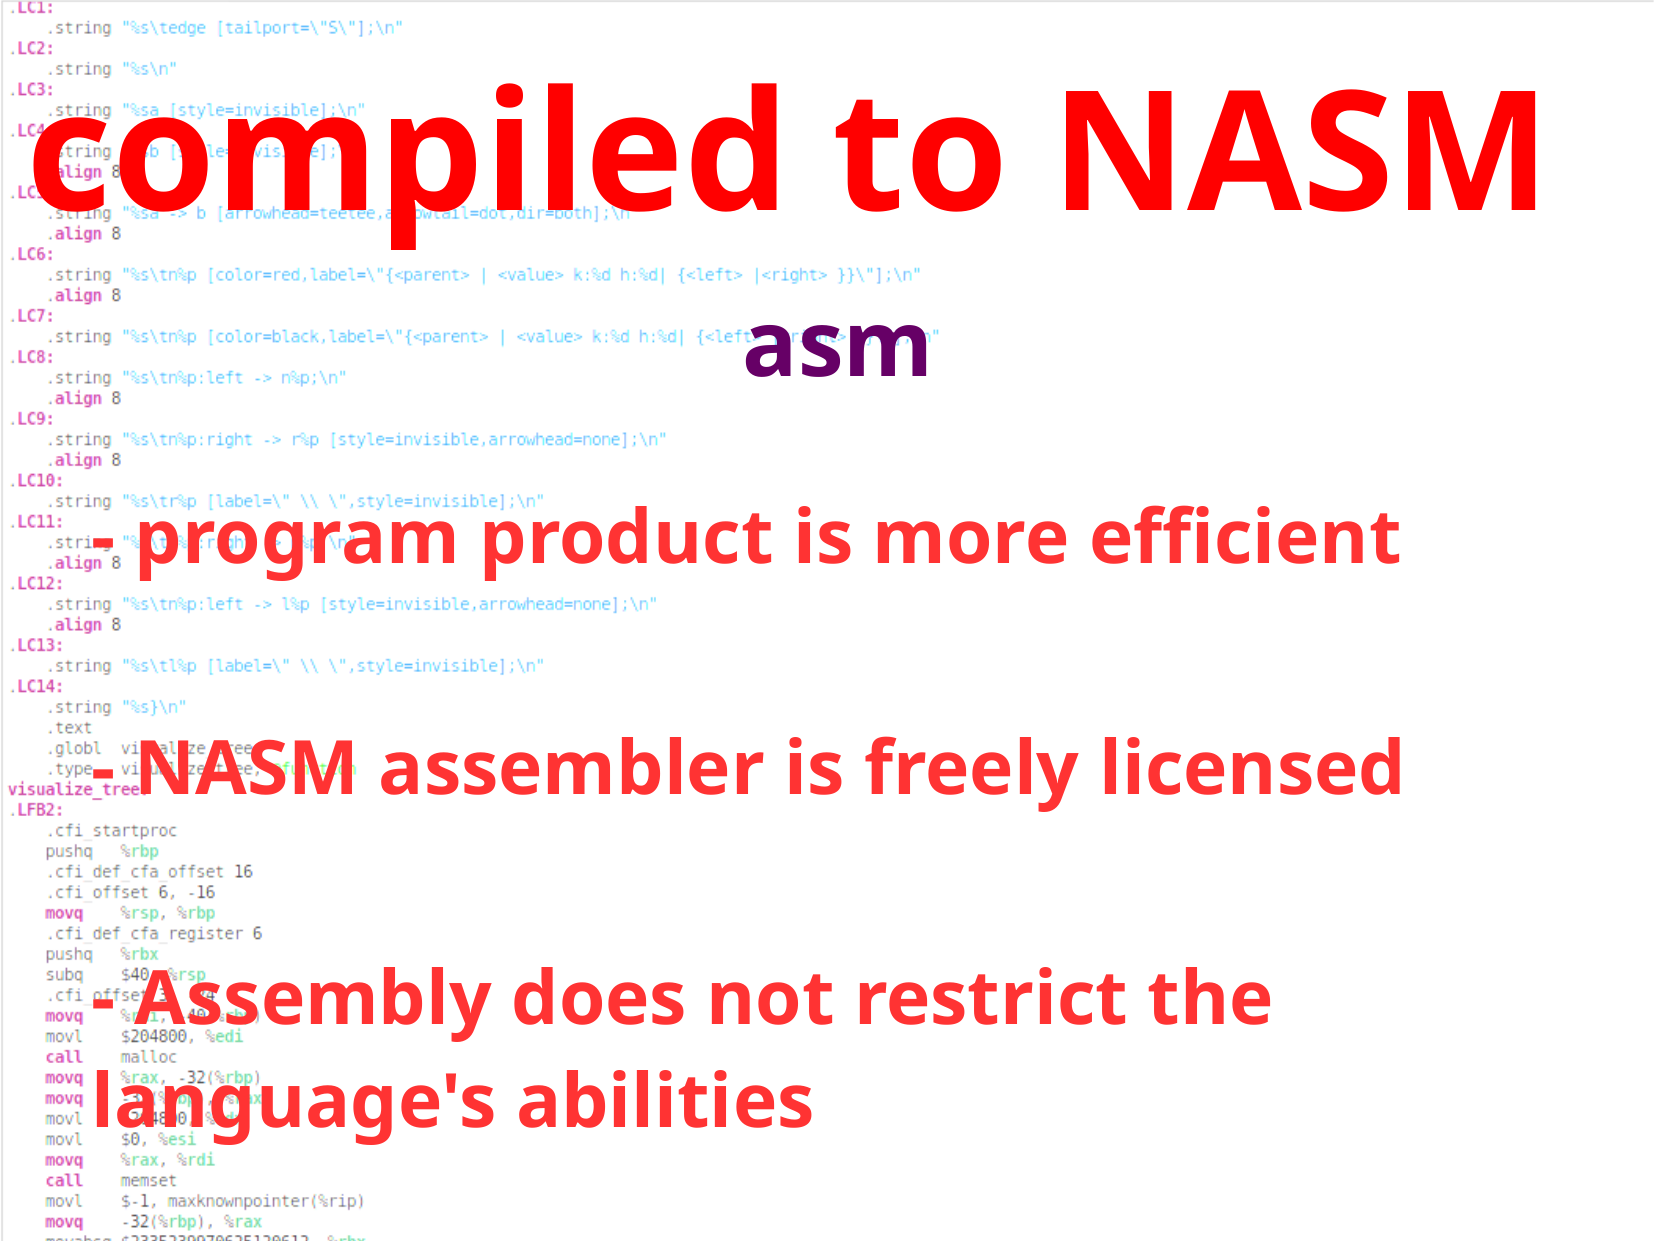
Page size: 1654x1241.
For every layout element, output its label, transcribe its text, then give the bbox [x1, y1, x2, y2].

picture [0, 0, 1654, 1241]
text_box compiled to NASM [11, 25, 1654, 271]
text_box - Assembly does not restrict the language's abilities [76, 937, 1636, 1205]
text_box - program product is more efficient [76, 476, 1636, 595]
text_box asm [728, 270, 955, 413]
text_box - NASM assembler is freely licensed [76, 706, 1636, 826]
